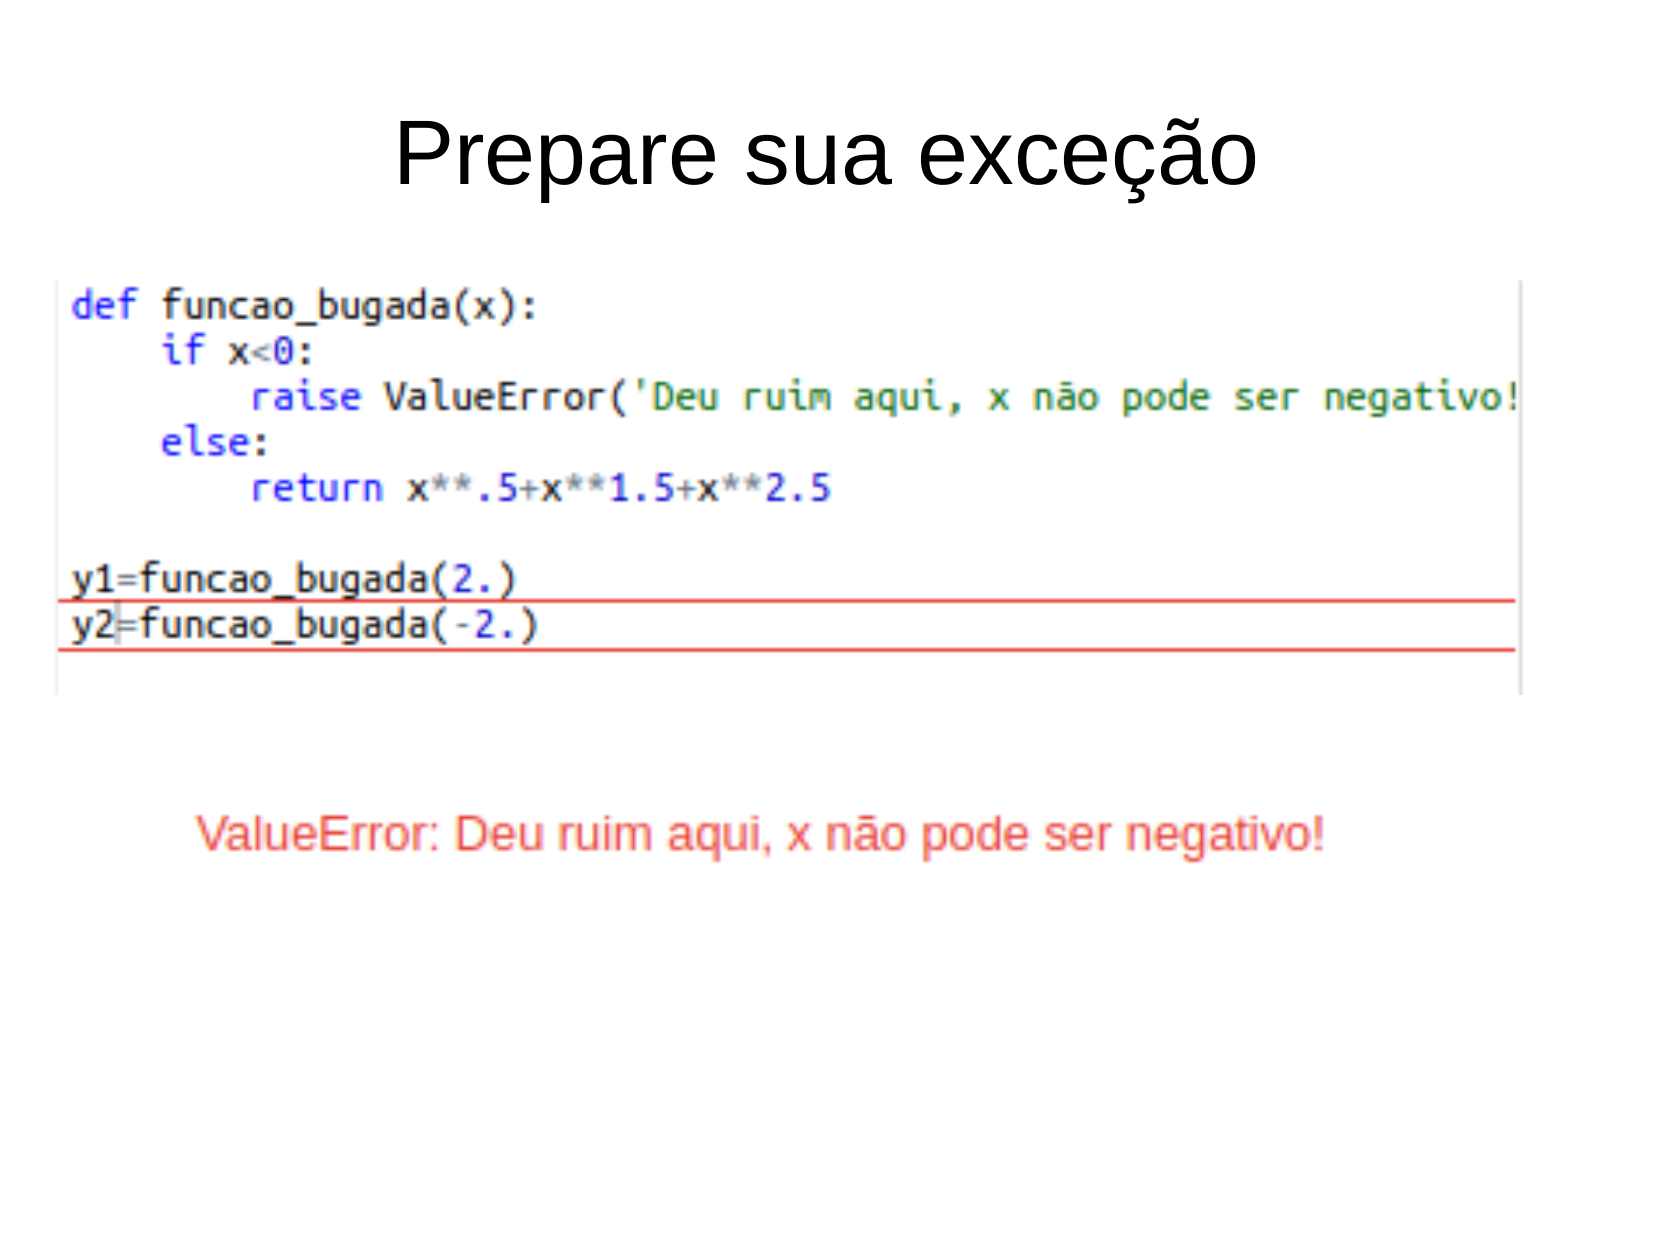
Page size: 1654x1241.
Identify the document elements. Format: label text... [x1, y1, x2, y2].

picture [165, 790, 1393, 898]
title Prepare sua exceção [82, 49, 1571, 257]
picture [35, 271, 1548, 695]
